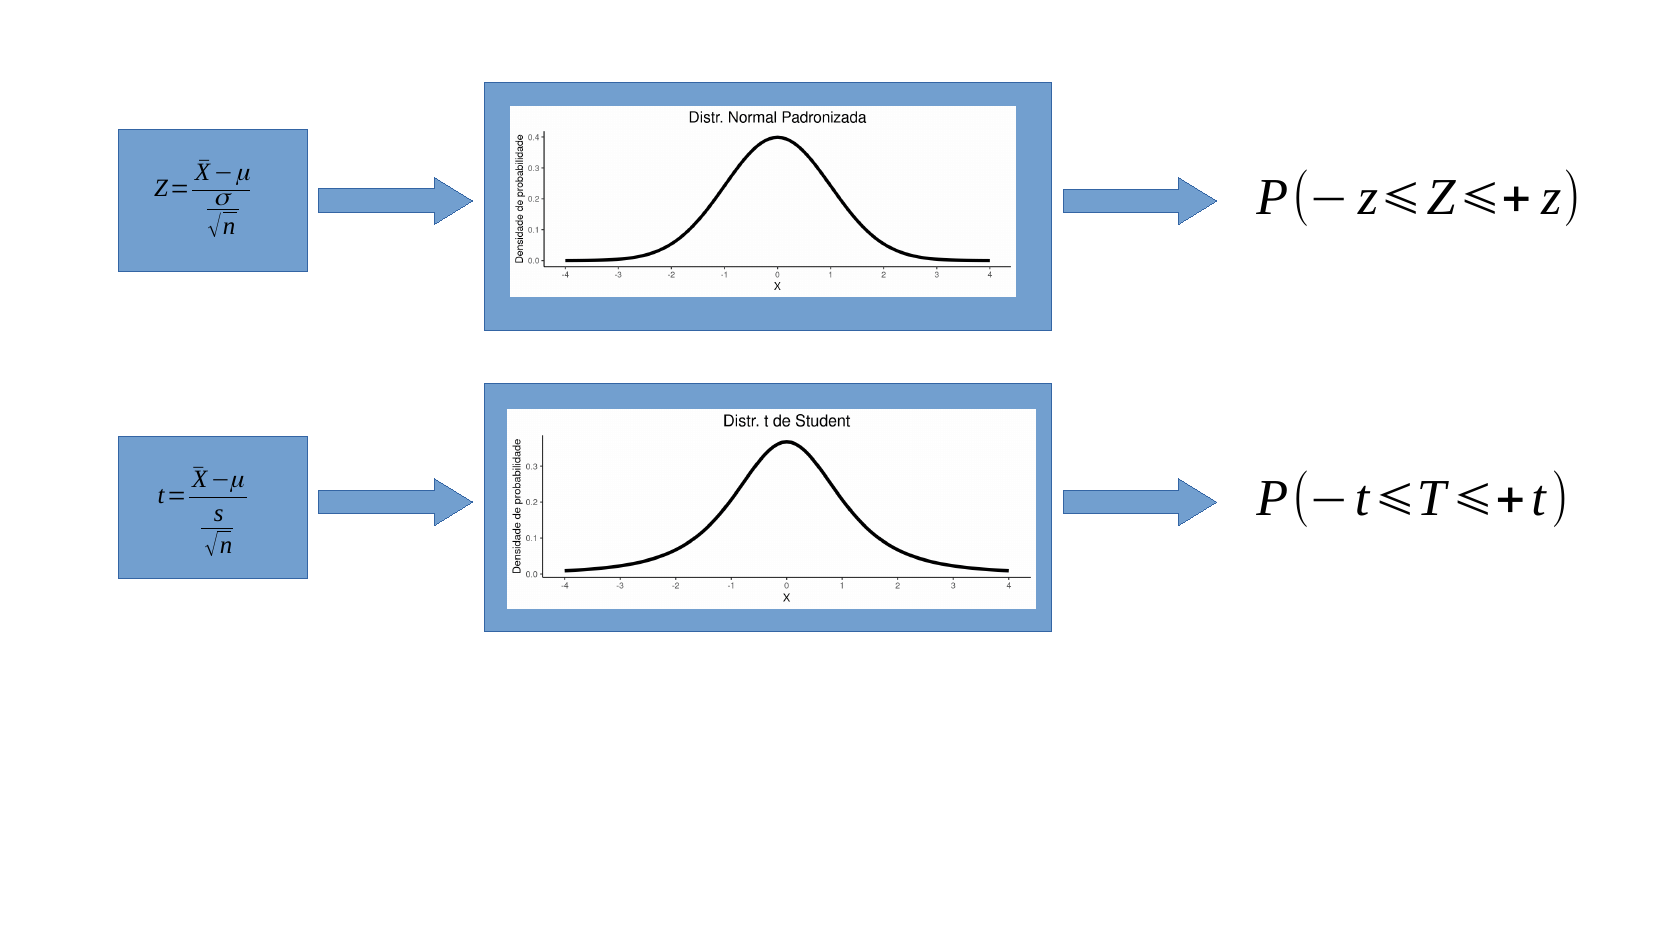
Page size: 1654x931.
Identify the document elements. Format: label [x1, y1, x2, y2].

text_box [318, 478, 473, 526]
text_box [484, 82, 1052, 331]
chart [1240, 466, 1581, 530]
chart [141, 158, 265, 241]
picture [510, 106, 1016, 297]
text_box [484, 383, 1052, 632]
picture [507, 409, 1036, 609]
text_box [118, 436, 308, 579]
chart [145, 465, 261, 560]
text_box [1063, 177, 1217, 225]
text_box [318, 177, 473, 225]
chart [1240, 165, 1595, 229]
text_box [118, 129, 308, 272]
text_box [1063, 478, 1217, 526]
